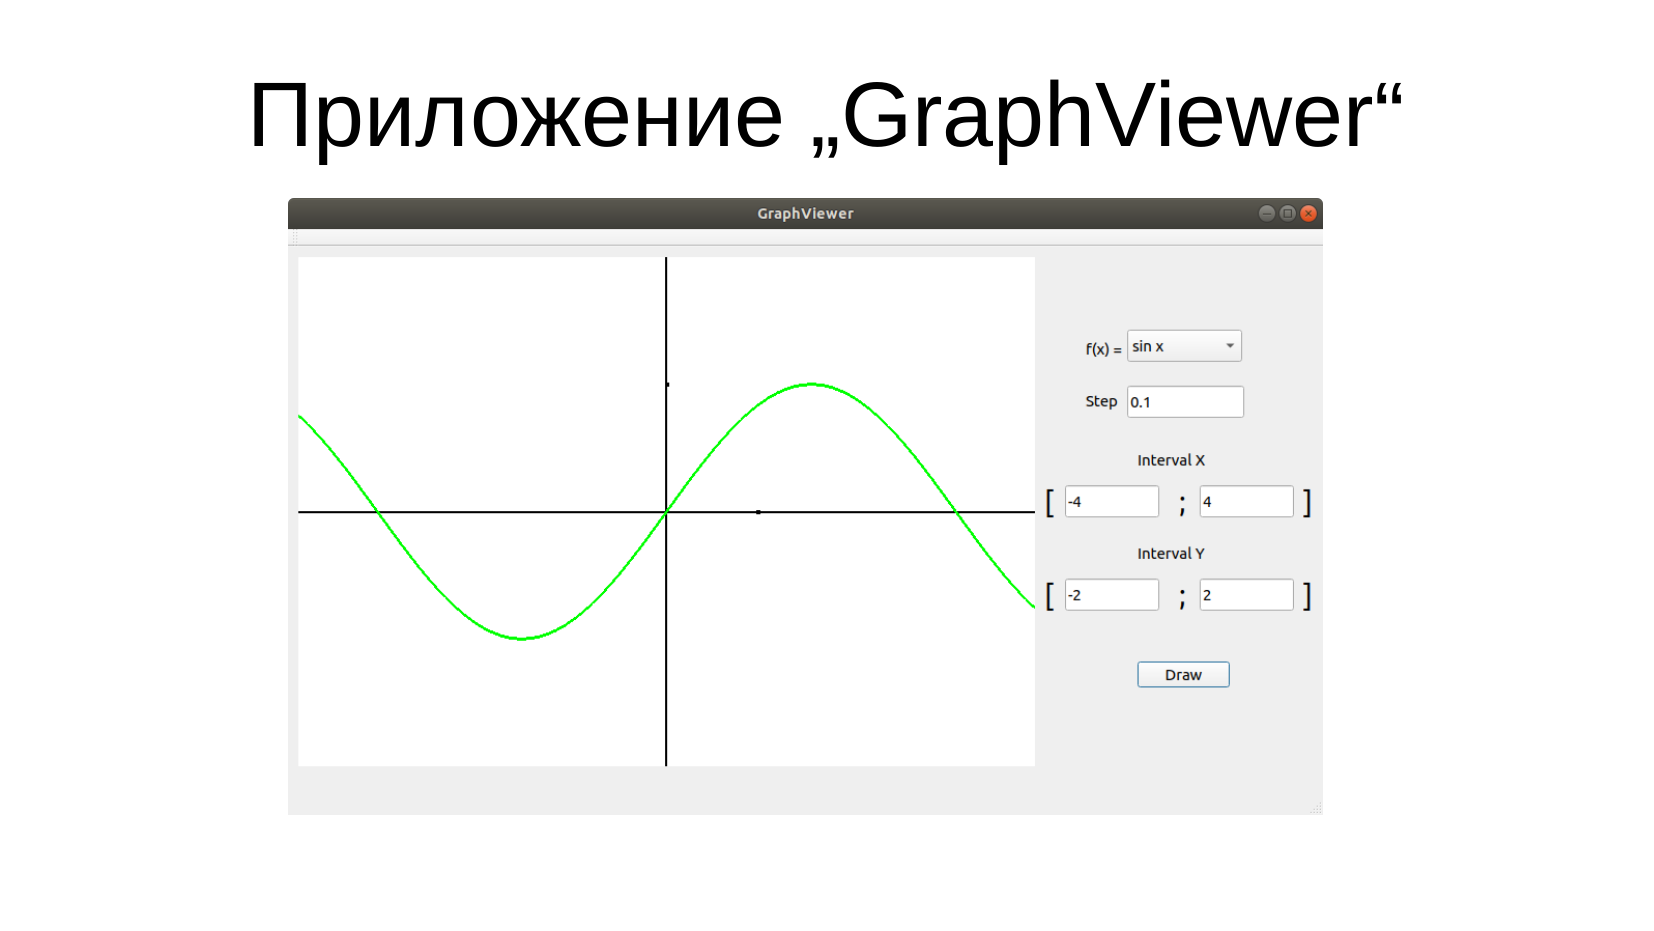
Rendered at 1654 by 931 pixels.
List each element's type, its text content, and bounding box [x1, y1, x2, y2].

title Приложение „GraphViewer“ [82, 37, 1571, 193]
picture [288, 198, 1323, 815]
